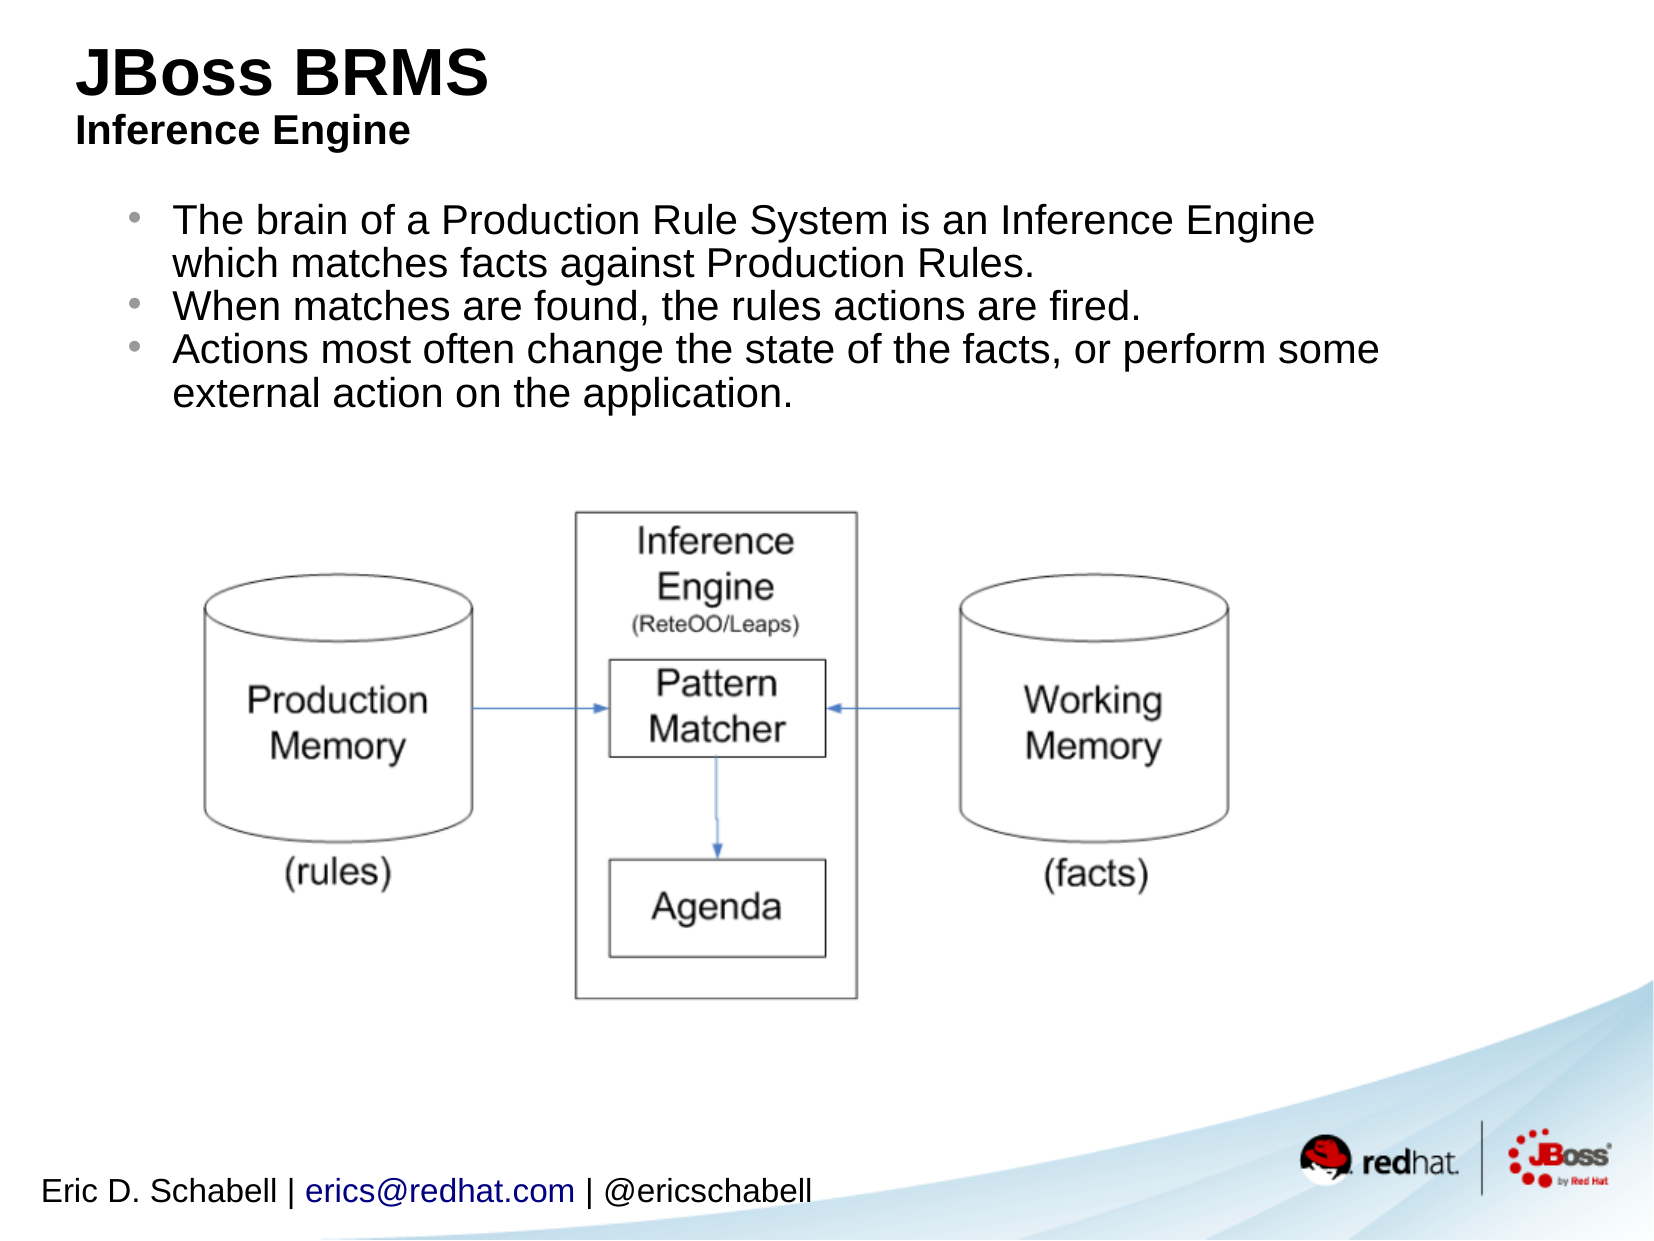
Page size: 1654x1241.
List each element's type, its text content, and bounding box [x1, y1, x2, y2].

picture [3, 0, 1654, 1240]
title JBoss BRMS Inference Engine [75, 37, 1163, 156]
list The brain of a Production Rule System is an Inference Engine which matches facts against Production Rules. When matches are found, the rules actions are fired. Actions most often change the state of the facts, or perform some external action on the application. [112, 200, 1388, 988]
